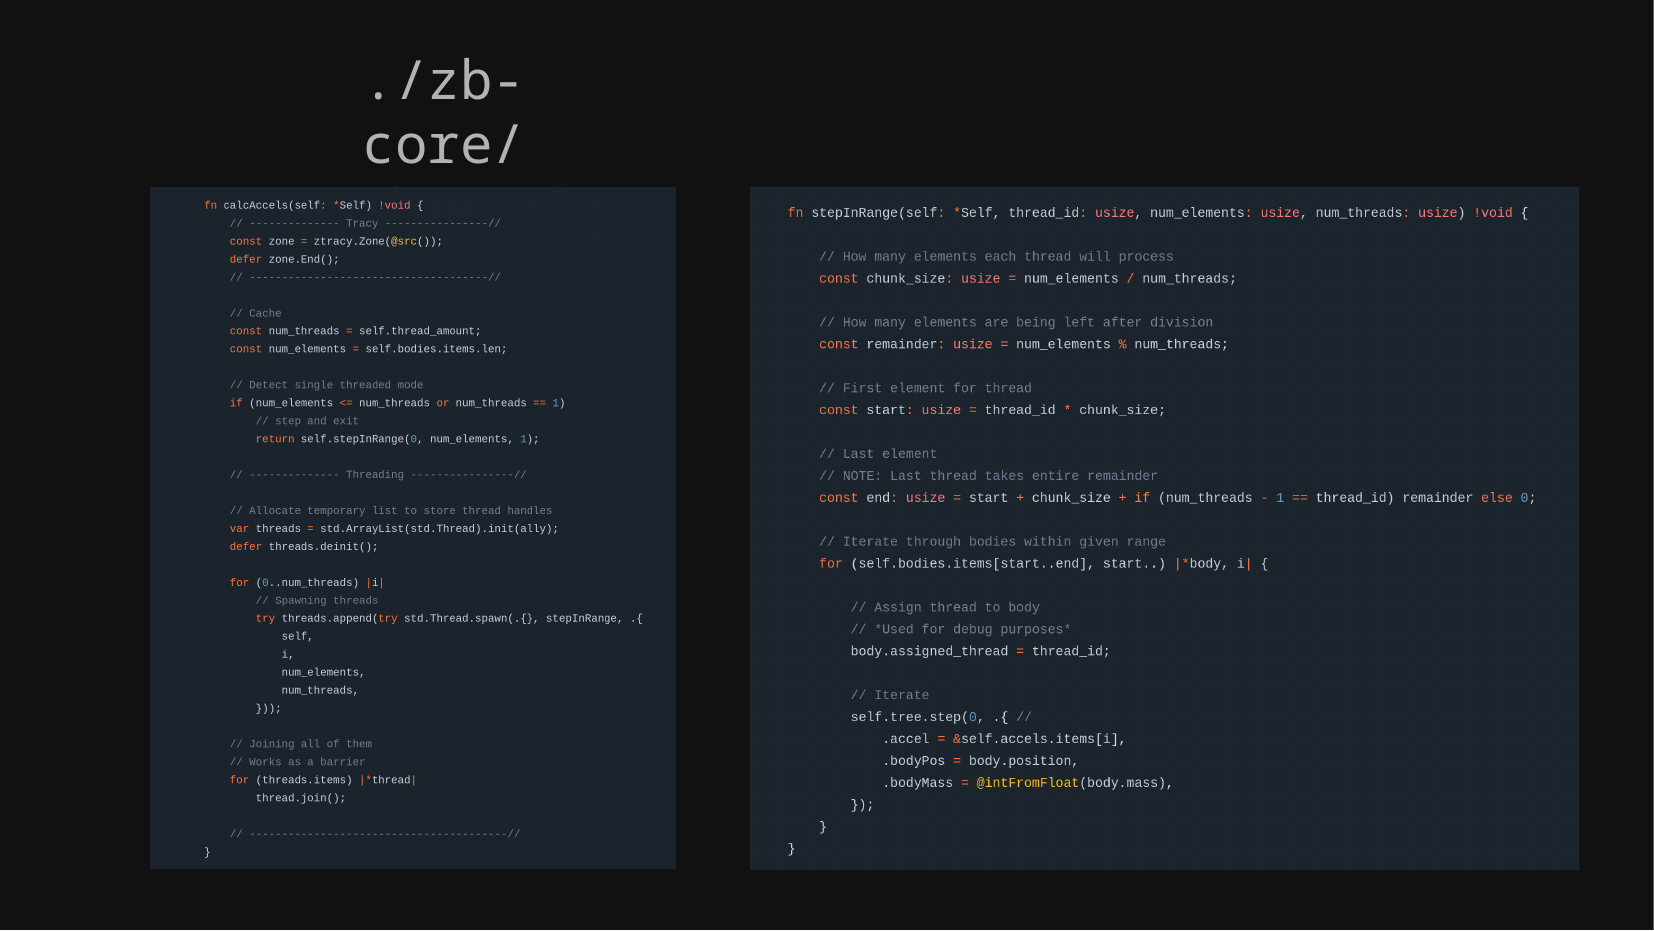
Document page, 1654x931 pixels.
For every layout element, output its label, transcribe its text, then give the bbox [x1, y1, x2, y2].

title ./zb-core/engine.zig [150, 7, 739, 213]
picture [150, 187, 681, 876]
picture [750, 187, 1588, 876]
